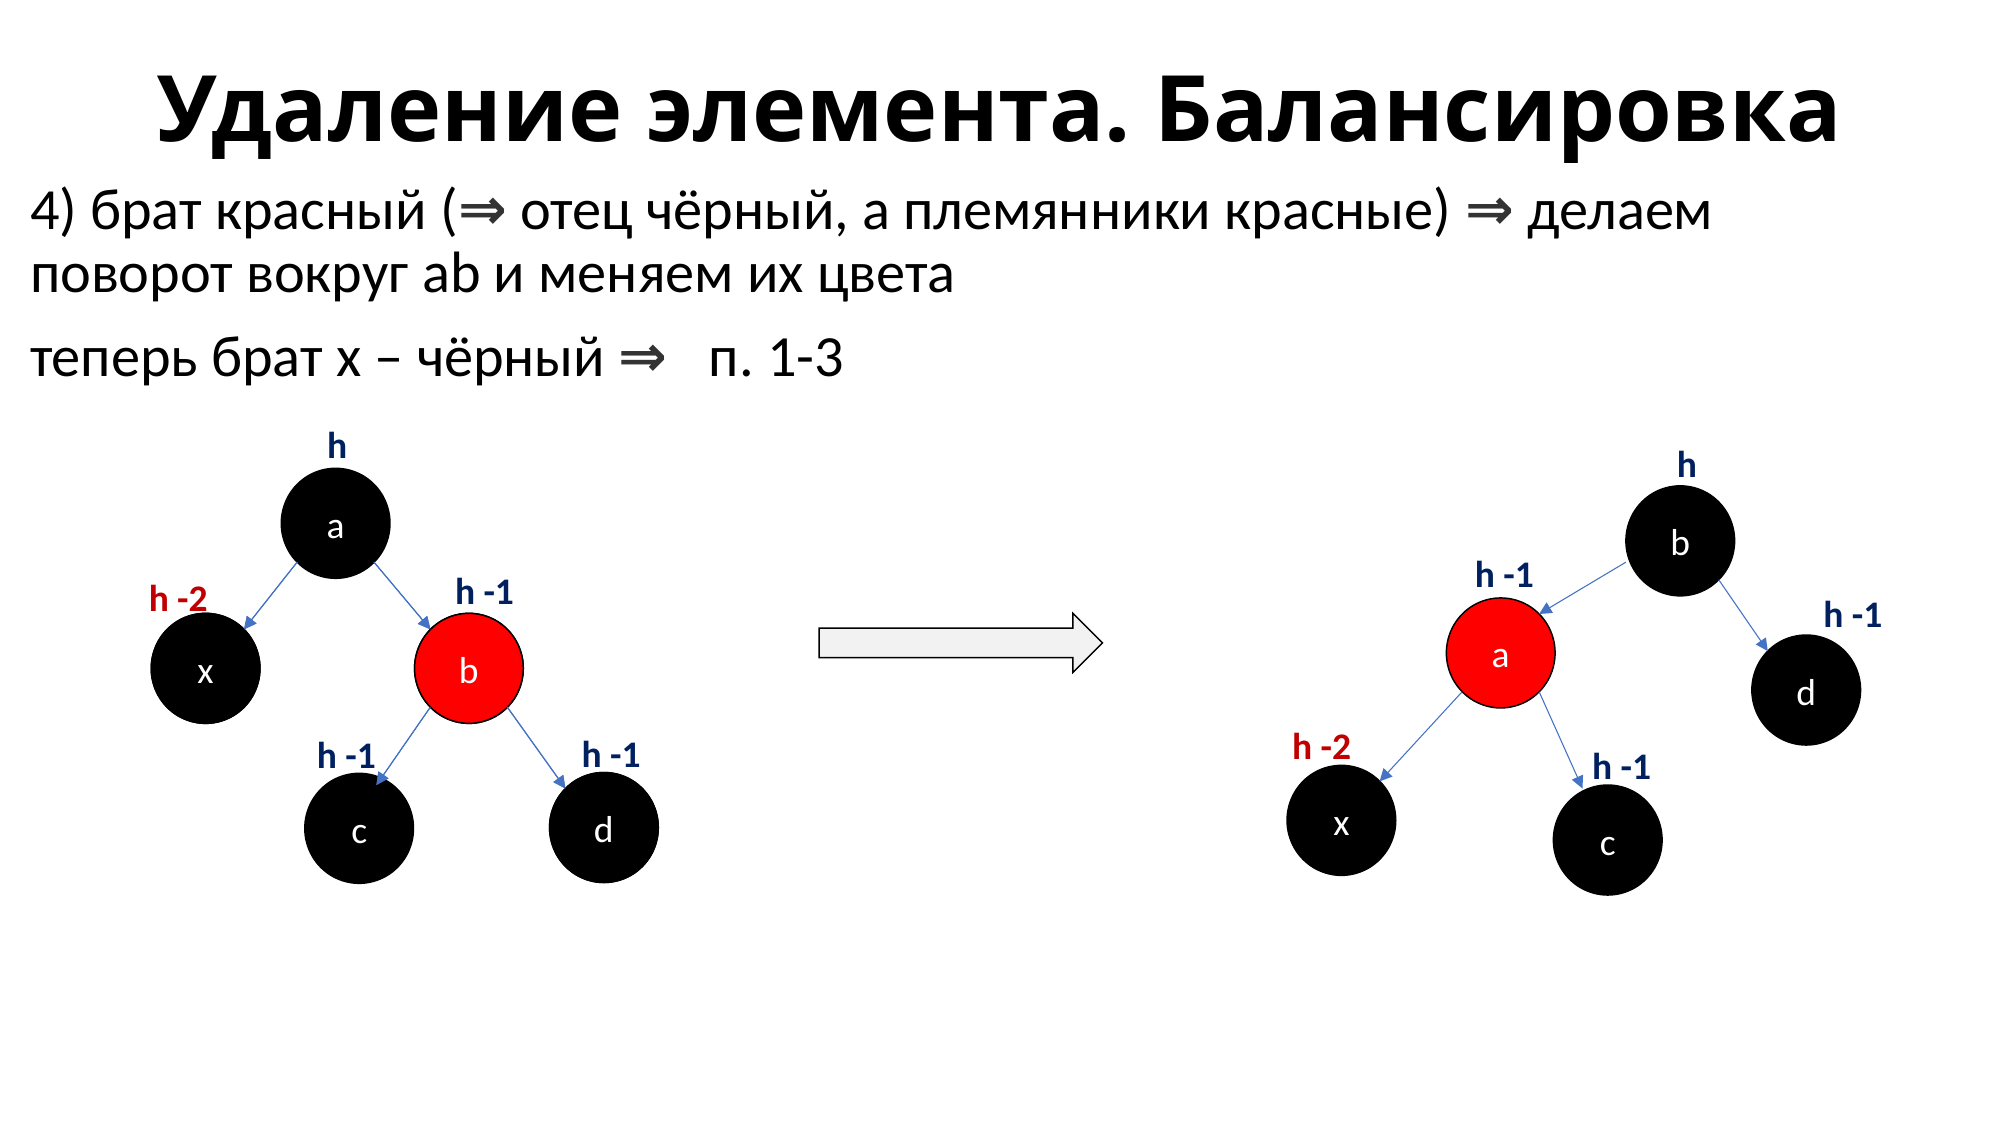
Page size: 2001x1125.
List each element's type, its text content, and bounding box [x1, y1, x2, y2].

text_box a [1446, 603, 1556, 708]
text_box x [1287, 775, 1396, 876]
text_box h -1 [1460, 542, 1569, 603]
text_box c [304, 784, 414, 884]
text_box x [151, 627, 260, 724]
text_box h -1 [1808, 582, 1918, 643]
text_box h -1 [566, 723, 676, 783]
text_box h -2 [1277, 714, 1387, 775]
text_box c [1553, 794, 1663, 896]
text_box d [549, 783, 659, 883]
text_box a [281, 473, 391, 579]
text_box [819, 613, 1103, 673]
text_box h [312, 413, 382, 474]
title Удаление элемента. Балансировка [137, 3, 1863, 221]
text_box h -1 [440, 559, 549, 620]
text_box b [1625, 489, 1735, 596]
text_box b [414, 620, 524, 724]
text_box h -2 [133, 566, 243, 627]
text_box h [1662, 432, 1732, 493]
text_box h -1 [1577, 735, 1686, 795]
text_box h -1 [302, 723, 411, 784]
text_box d [1751, 635, 1861, 746]
list 4) брат красный (⇒ отец чёрный, а племянники красные) ⇒ делаем поворот вокруг ab и меняем их цвета теперь брат x – чёрный ⇒ п. 1-3 [15, 171, 1907, 520]
